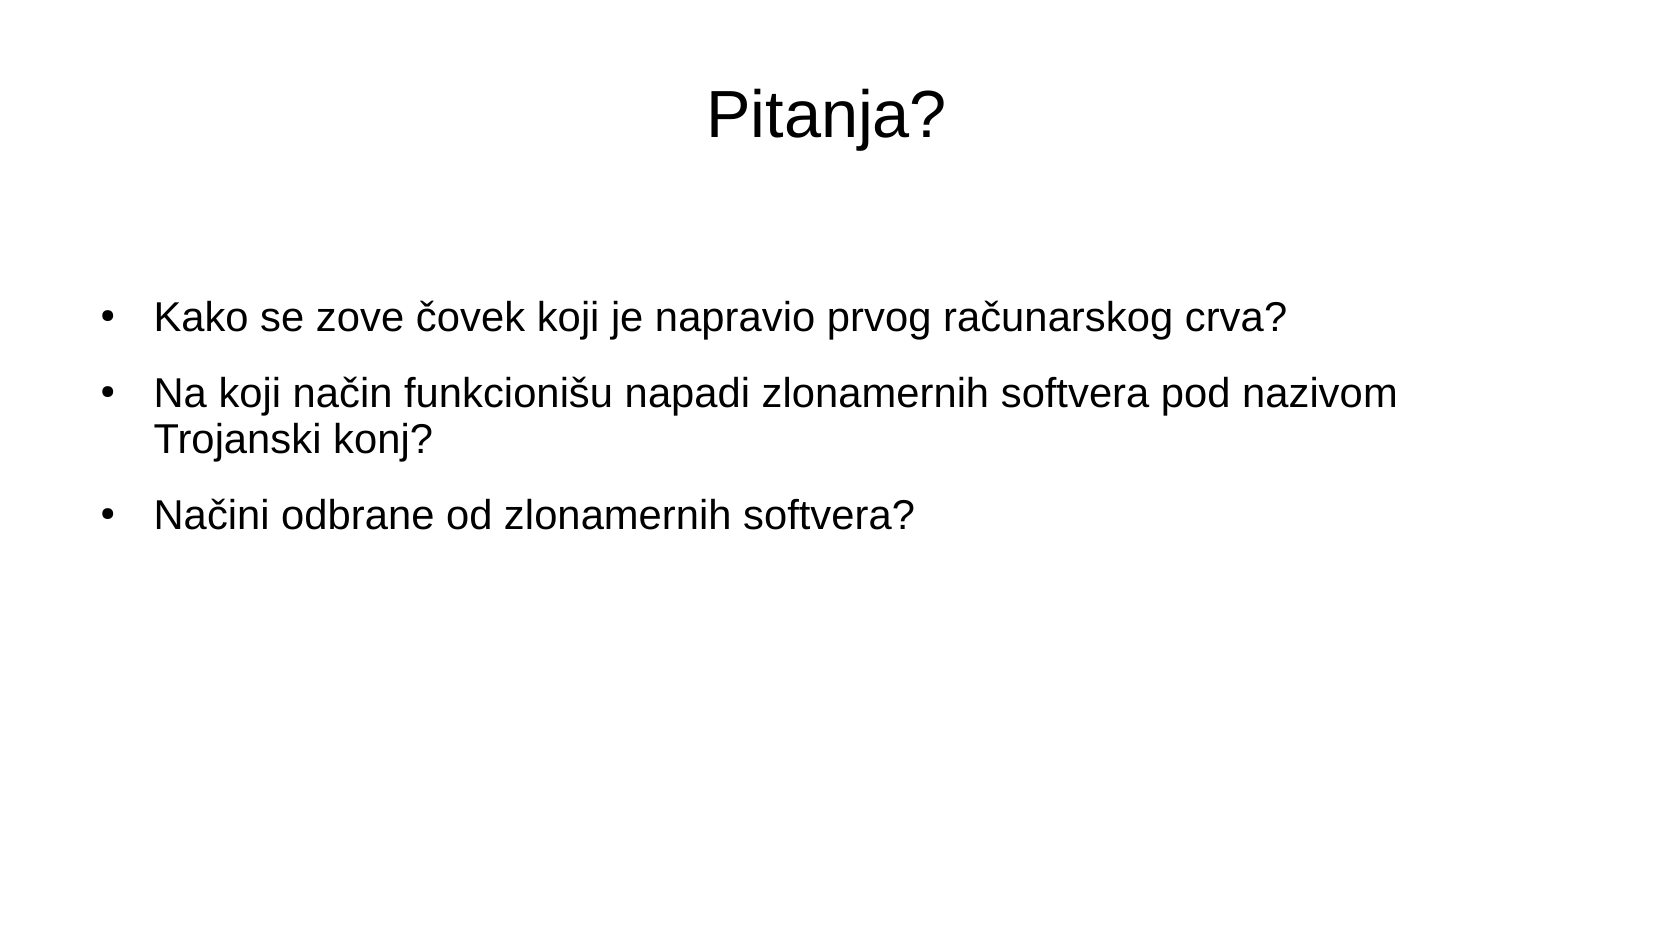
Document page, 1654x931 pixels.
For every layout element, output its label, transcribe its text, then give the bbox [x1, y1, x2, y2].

list Kako se zove čovek koji je napravio prvog računarskog crva? Na koji način funkcionišu napadi zlonamernih softvera pod nazivom Trojanski konj? Načini odbrane od zlonamernih softvera? [82, 217, 1571, 758]
title Pitanja? [82, 37, 1571, 193]
